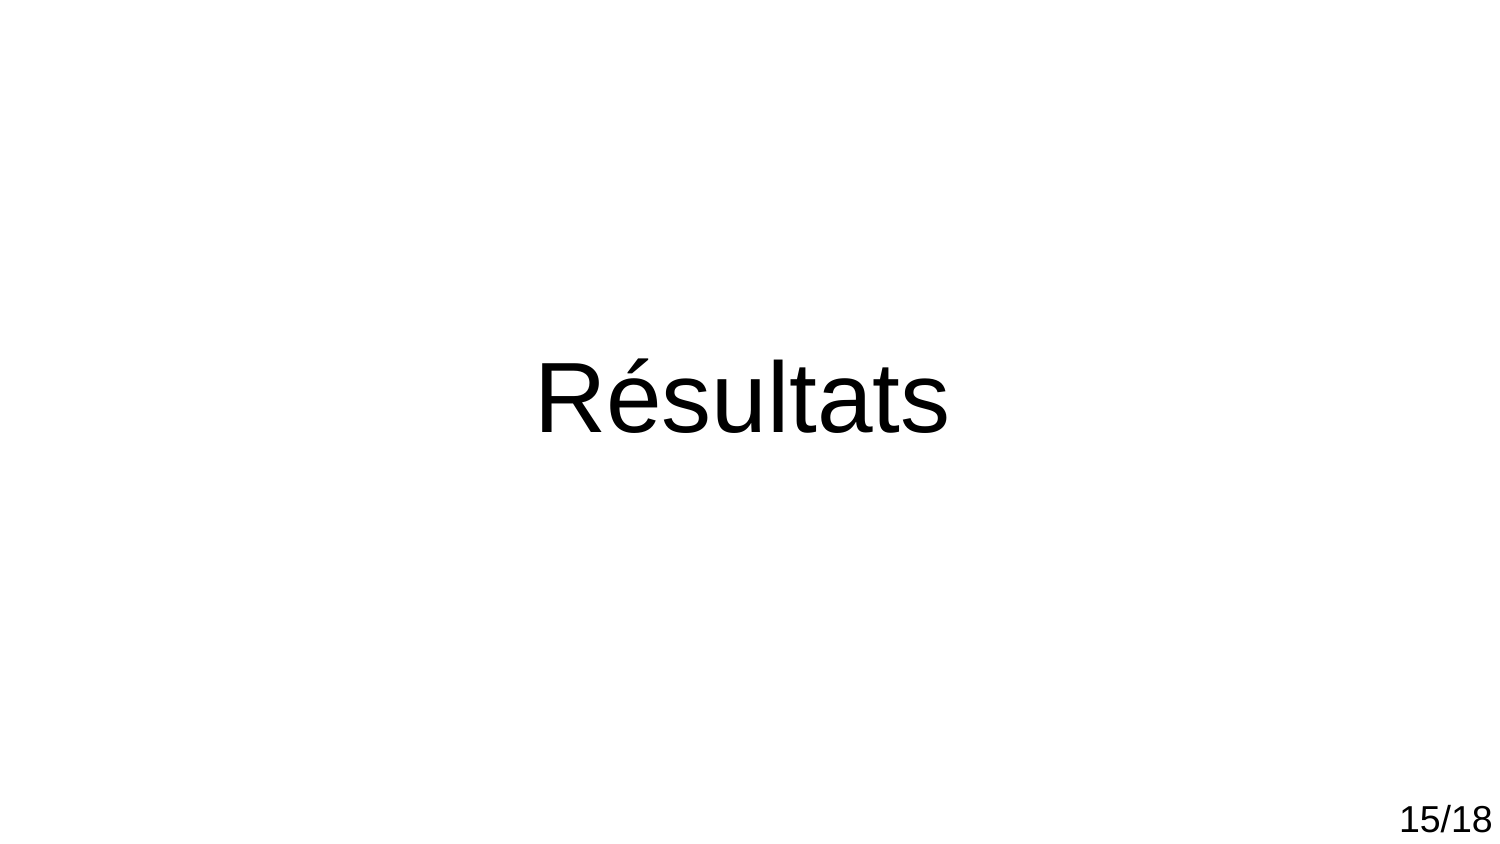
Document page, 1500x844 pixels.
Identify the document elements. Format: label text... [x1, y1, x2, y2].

list Résultats [31, 342, 1382, 827]
text_box 15/18 [1384, 791, 1500, 844]
